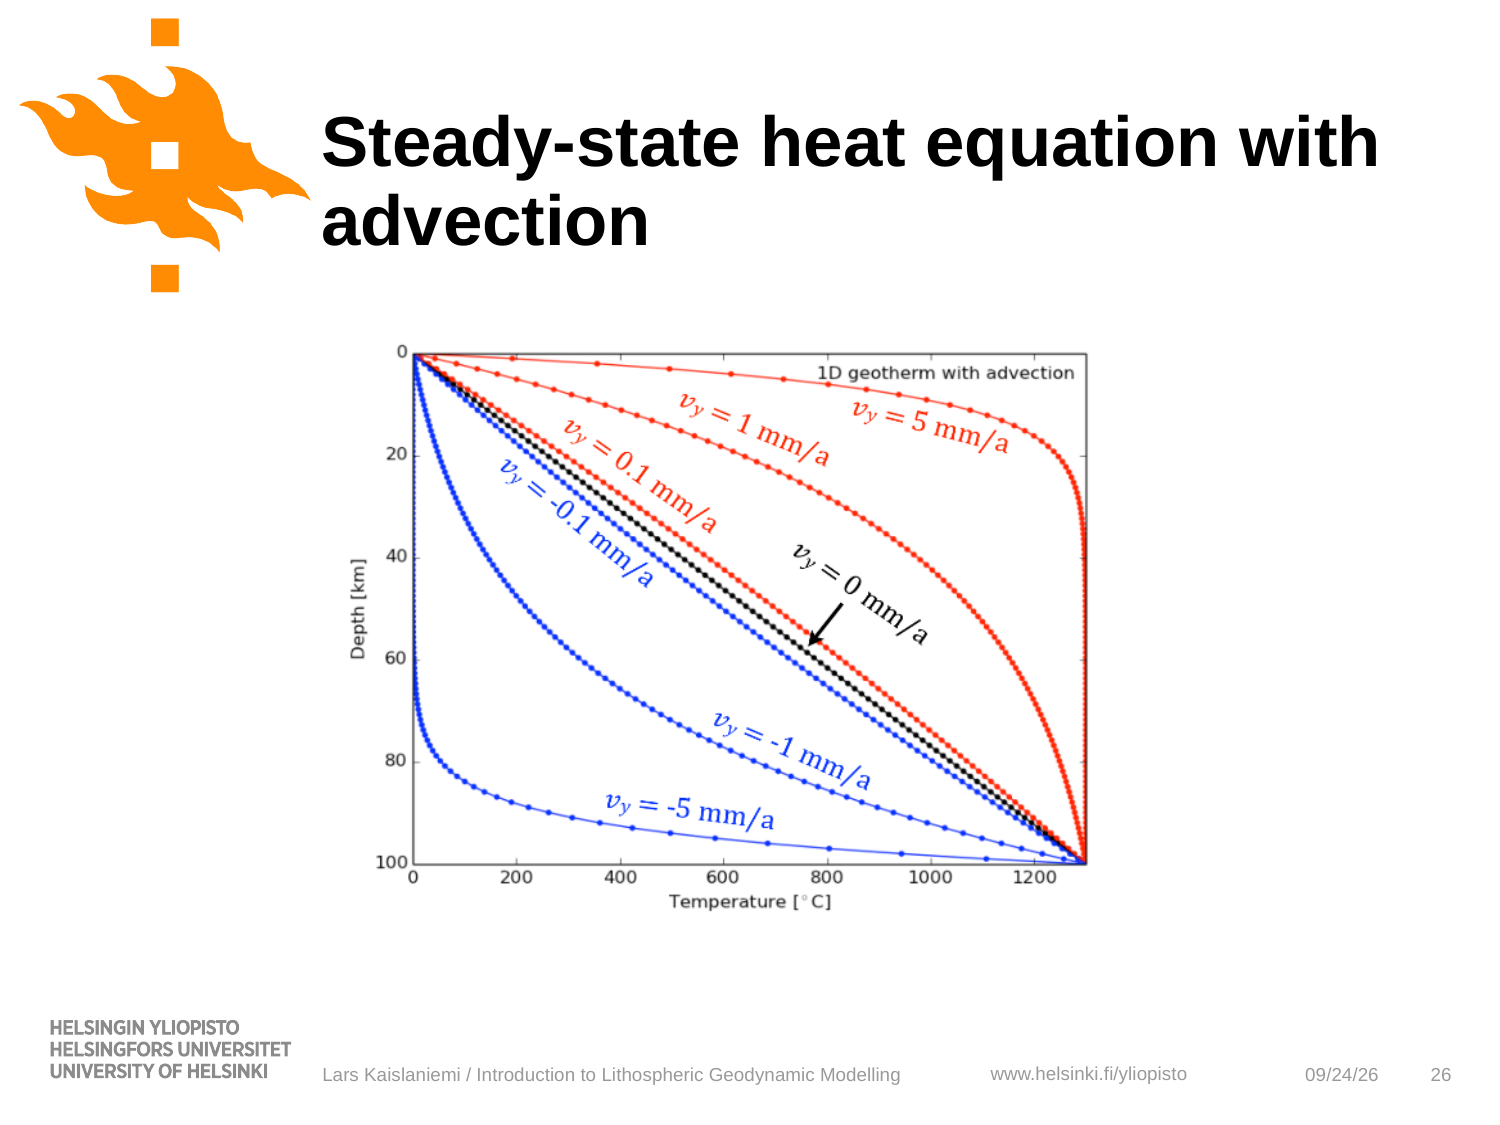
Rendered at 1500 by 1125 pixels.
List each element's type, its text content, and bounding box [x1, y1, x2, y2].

picture [325, 325, 1174, 925]
picture [0, 0, 337, 318]
title Steady-state heat equation with advection [321, 87, 1447, 276]
picture [32, 1001, 309, 1096]
